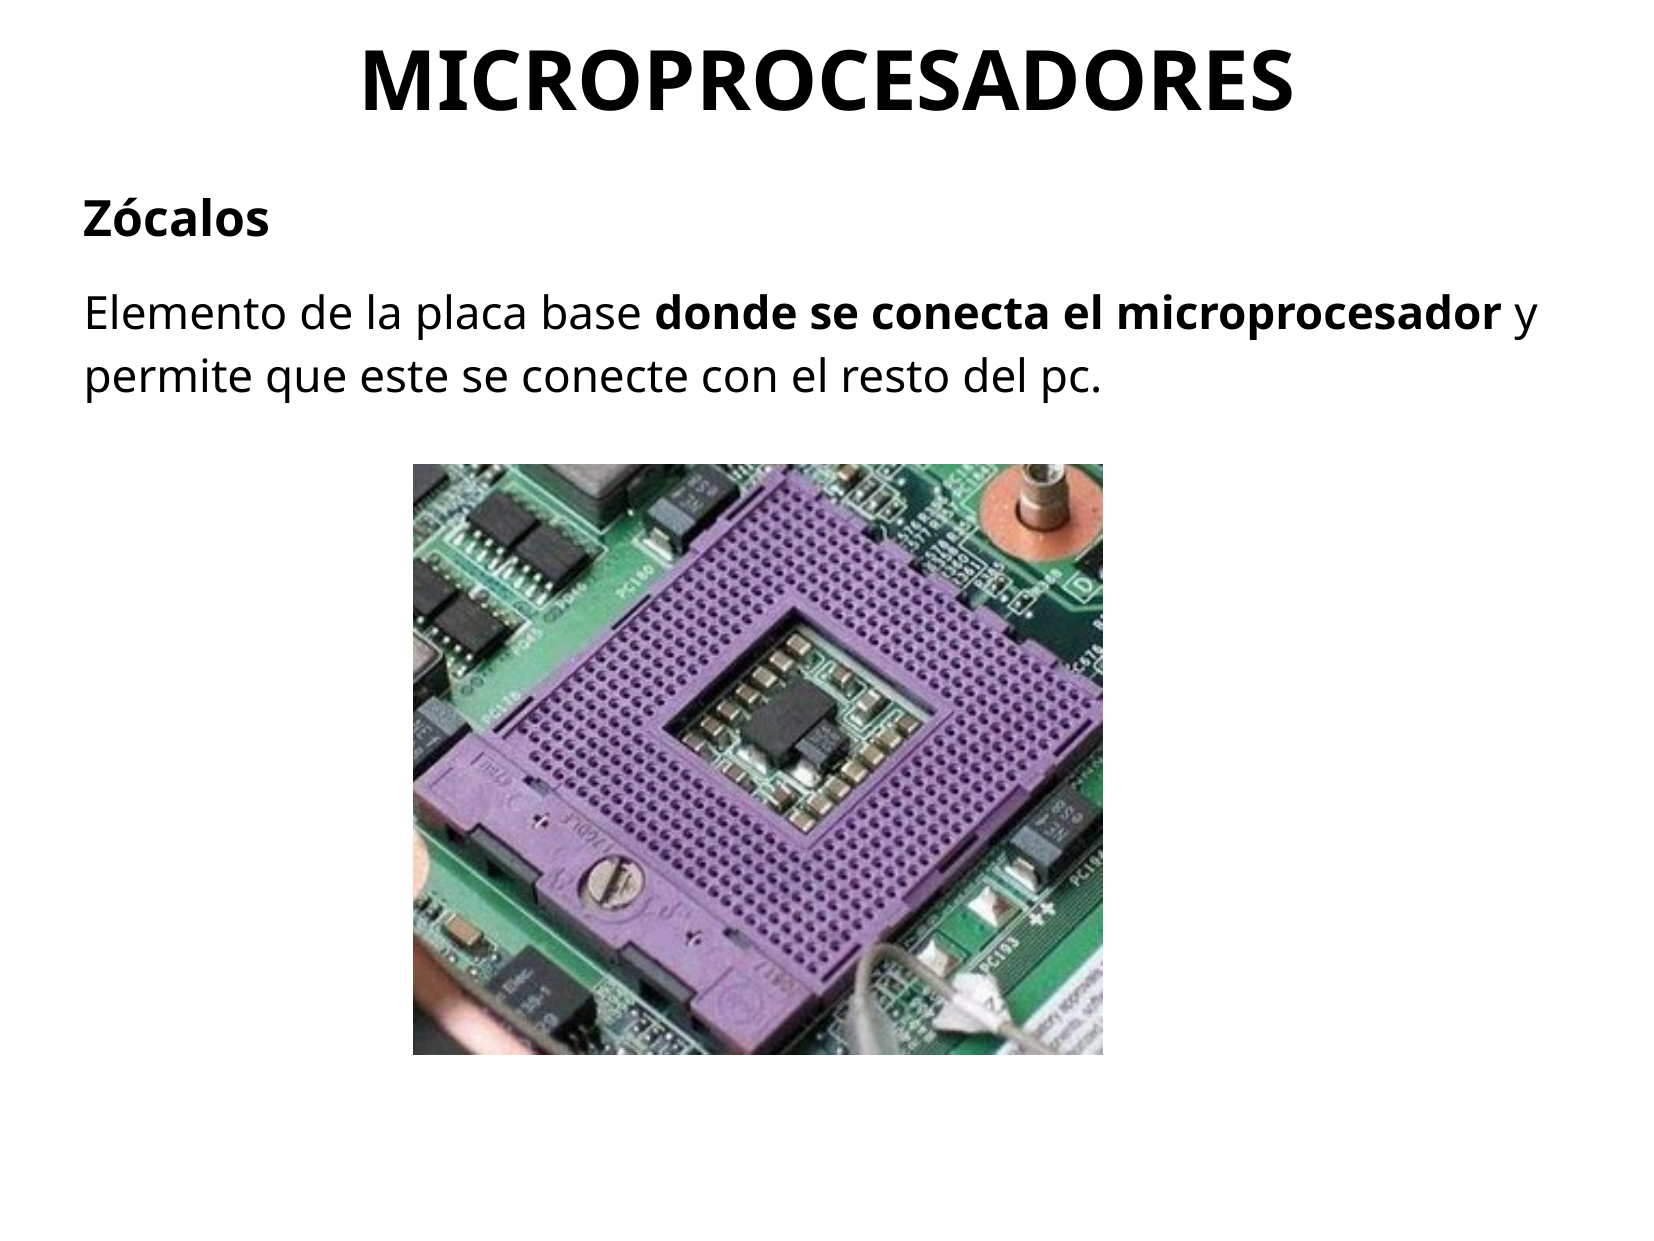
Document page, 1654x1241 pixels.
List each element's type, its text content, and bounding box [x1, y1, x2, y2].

subtitle Zócalos Elemento de la placa base donde se conecta el microprocesador y permite que este se conecte con el resto del pc. [17, 177, 1595, 664]
title MICROPROCESADORES [82, 0, 1572, 154]
picture [413, 464, 1103, 1055]
